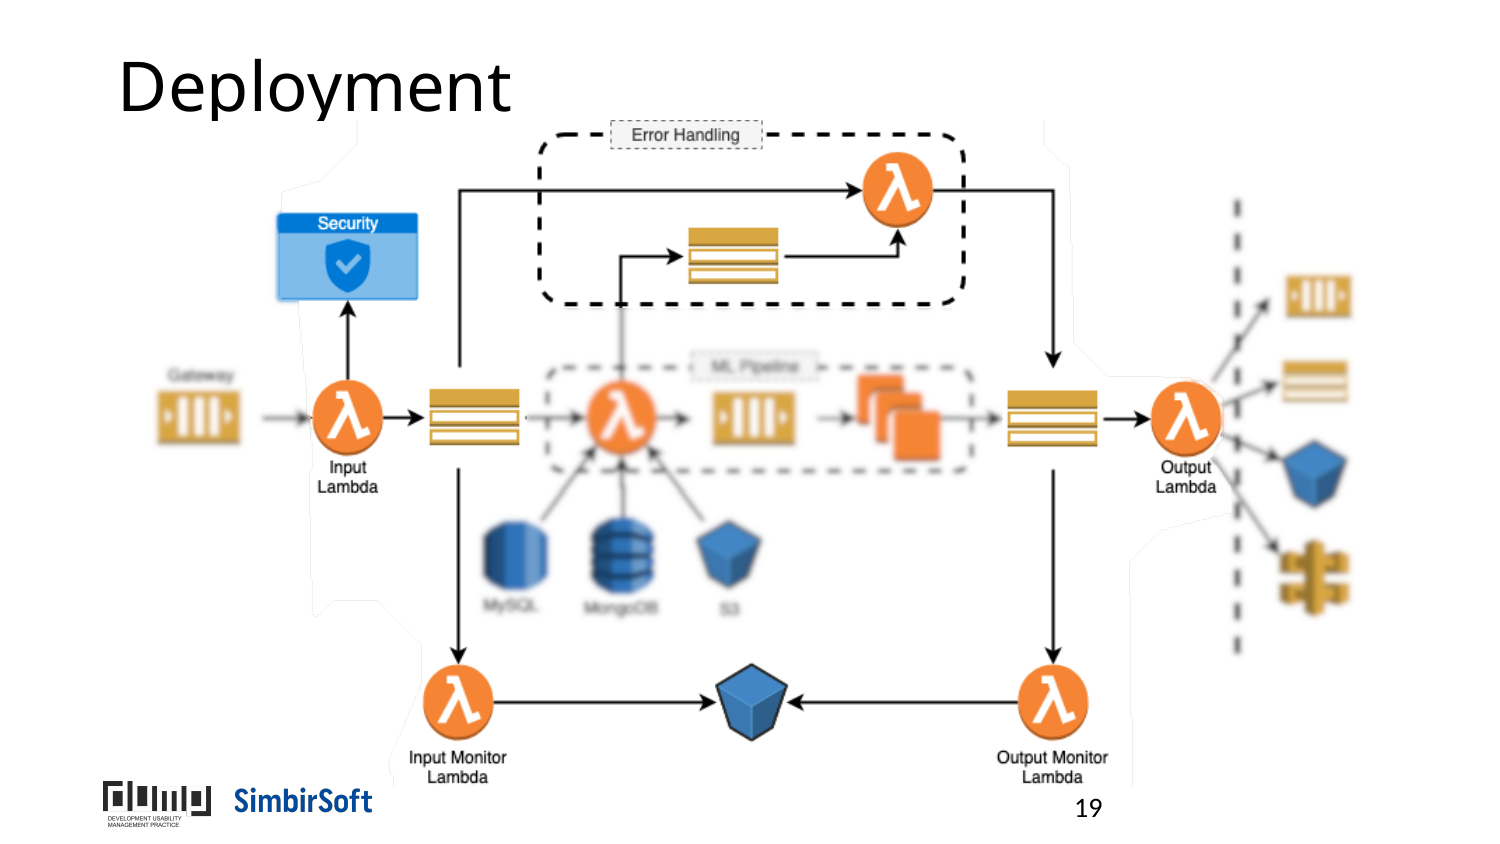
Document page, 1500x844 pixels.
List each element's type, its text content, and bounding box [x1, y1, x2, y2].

title Deployment [103, 44, 1397, 122]
slide_number <номер> [1059, 782, 1397, 827]
picture [103, 120, 1370, 827]
